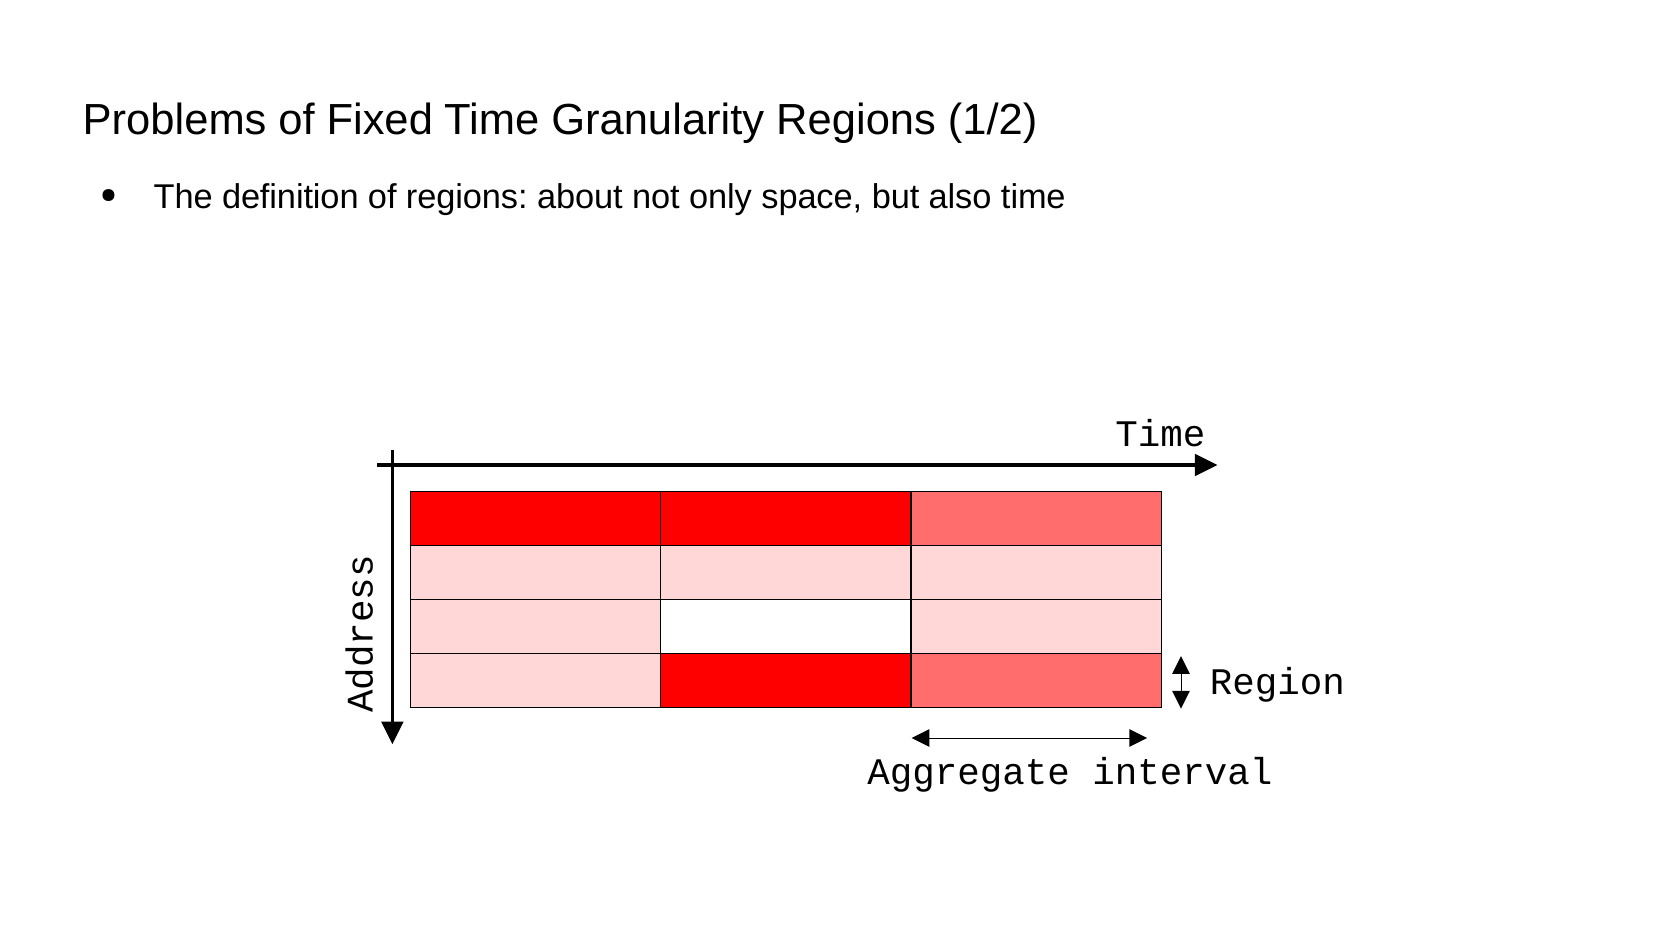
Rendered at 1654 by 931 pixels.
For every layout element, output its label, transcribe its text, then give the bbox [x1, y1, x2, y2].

table_header [912, 492, 1161, 545]
table_cell [912, 546, 1161, 599]
table_cell [661, 654, 910, 707]
text_box Address [333, 525, 434, 728]
table_header [661, 492, 910, 545]
table_cell [411, 654, 660, 707]
list The definition of regions: about not only space, but also time [82, 177, 1571, 833]
table_cell [912, 654, 1161, 707]
table_cell [661, 546, 910, 599]
table_cell [661, 600, 910, 653]
table_cell [411, 546, 660, 599]
text_box Time [1100, 408, 1221, 466]
title Problems of Fixed Time Granularity Regions (1/2) [82, 81, 1571, 157]
text_box Aggregate interval [852, 746, 1288, 804]
table_cell [411, 600, 660, 653]
table_cell [912, 600, 1161, 653]
text_box Region [1195, 656, 1360, 714]
table_header [411, 492, 660, 545]
